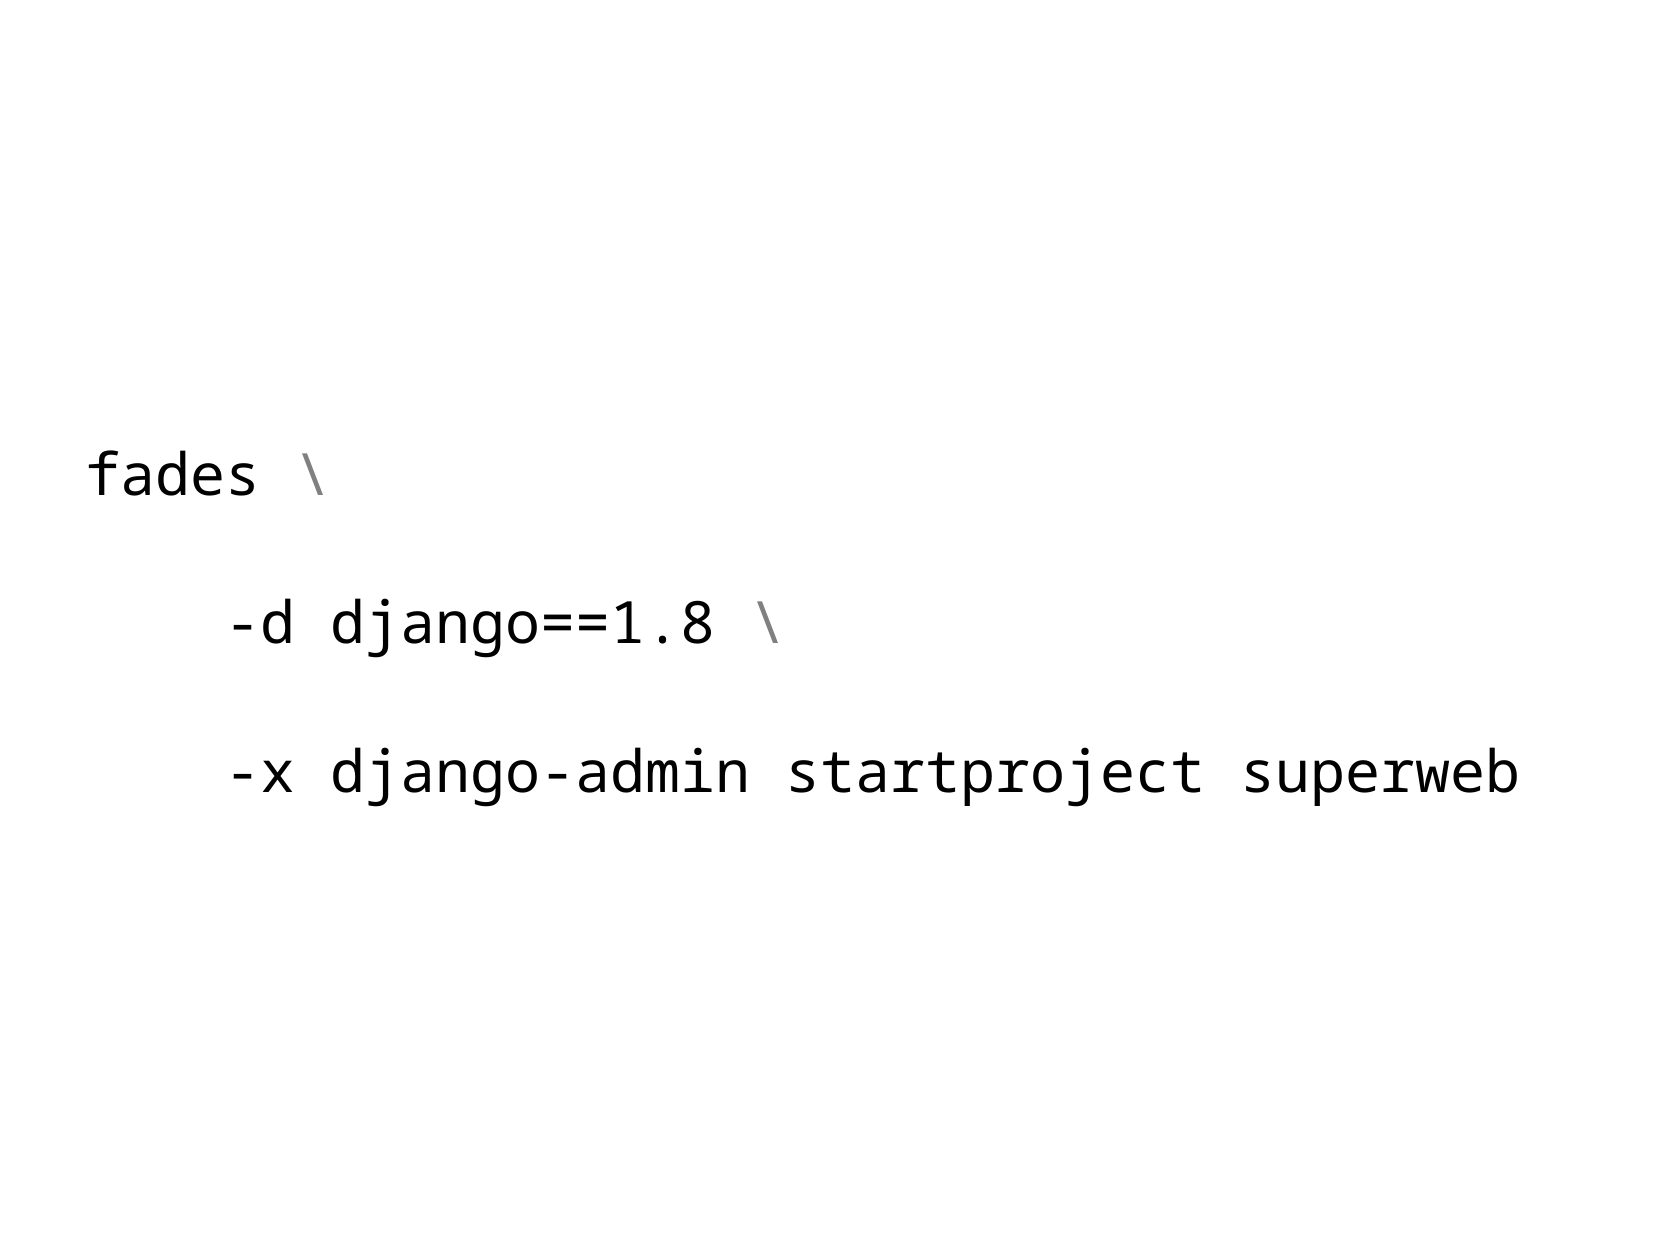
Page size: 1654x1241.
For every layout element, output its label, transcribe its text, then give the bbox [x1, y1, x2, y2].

list fades \ -d django==1.8 \ -x django-admin startproject superweb [15, 284, 1654, 1004]
